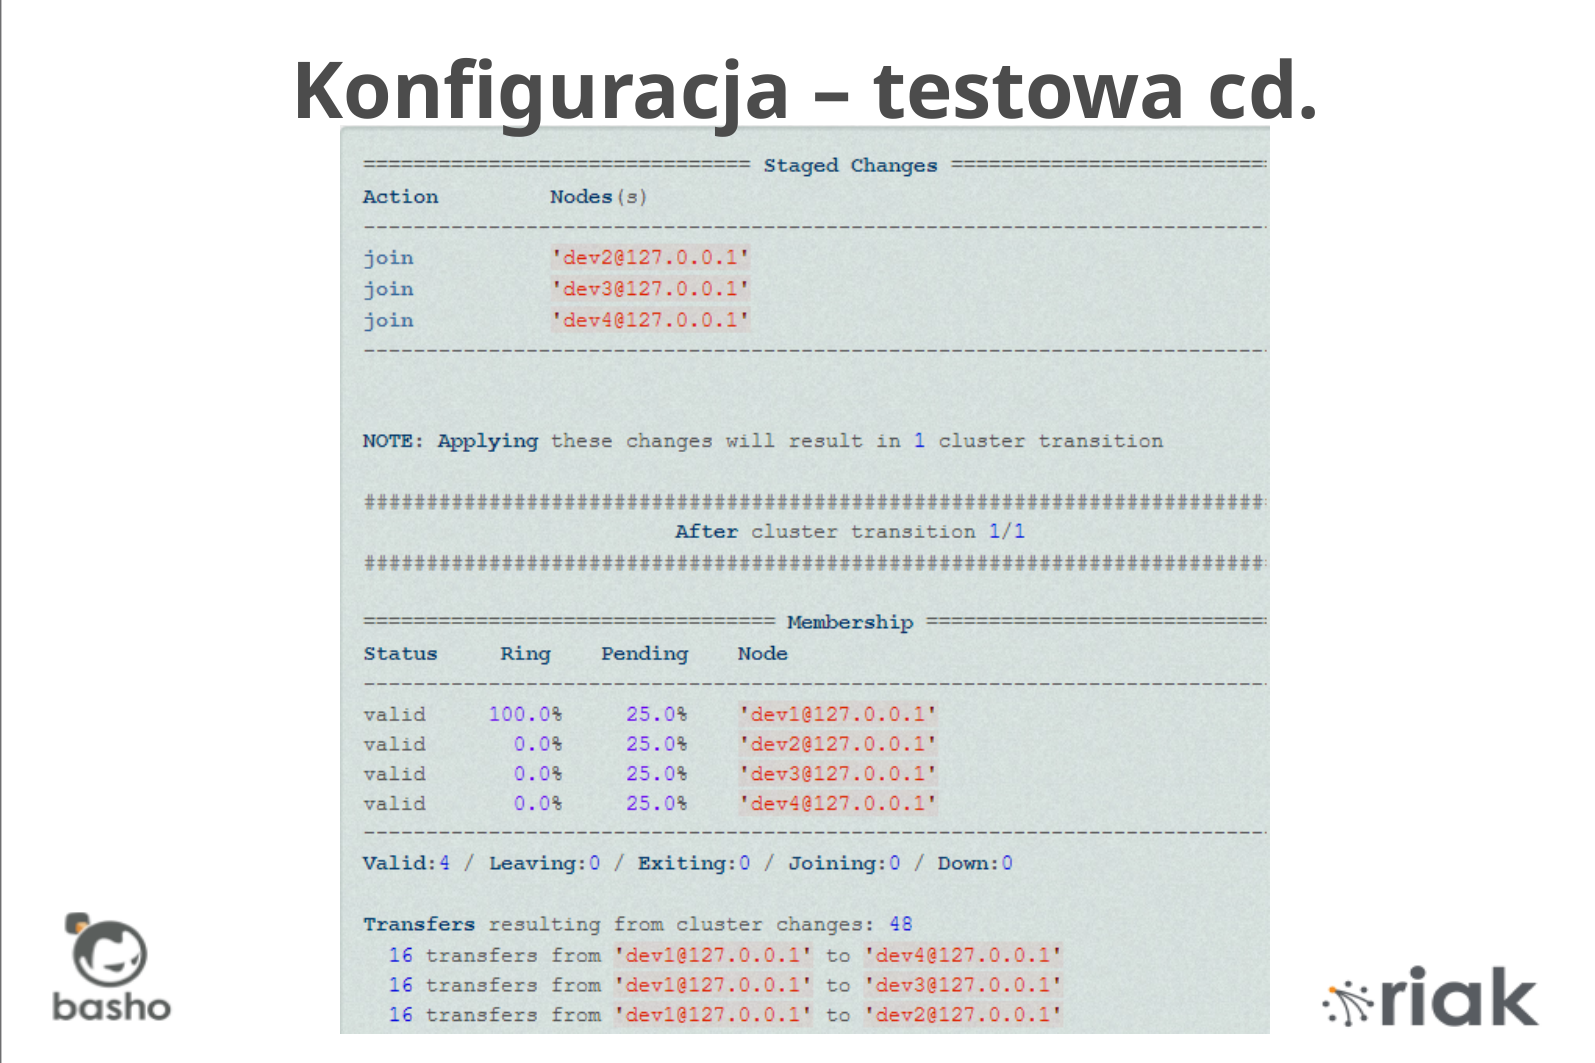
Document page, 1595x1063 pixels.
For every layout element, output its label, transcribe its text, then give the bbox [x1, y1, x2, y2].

title Konfiguracja – testowa cd. [88, 0, 1524, 178]
picture [0, 0, 1594, 1063]
